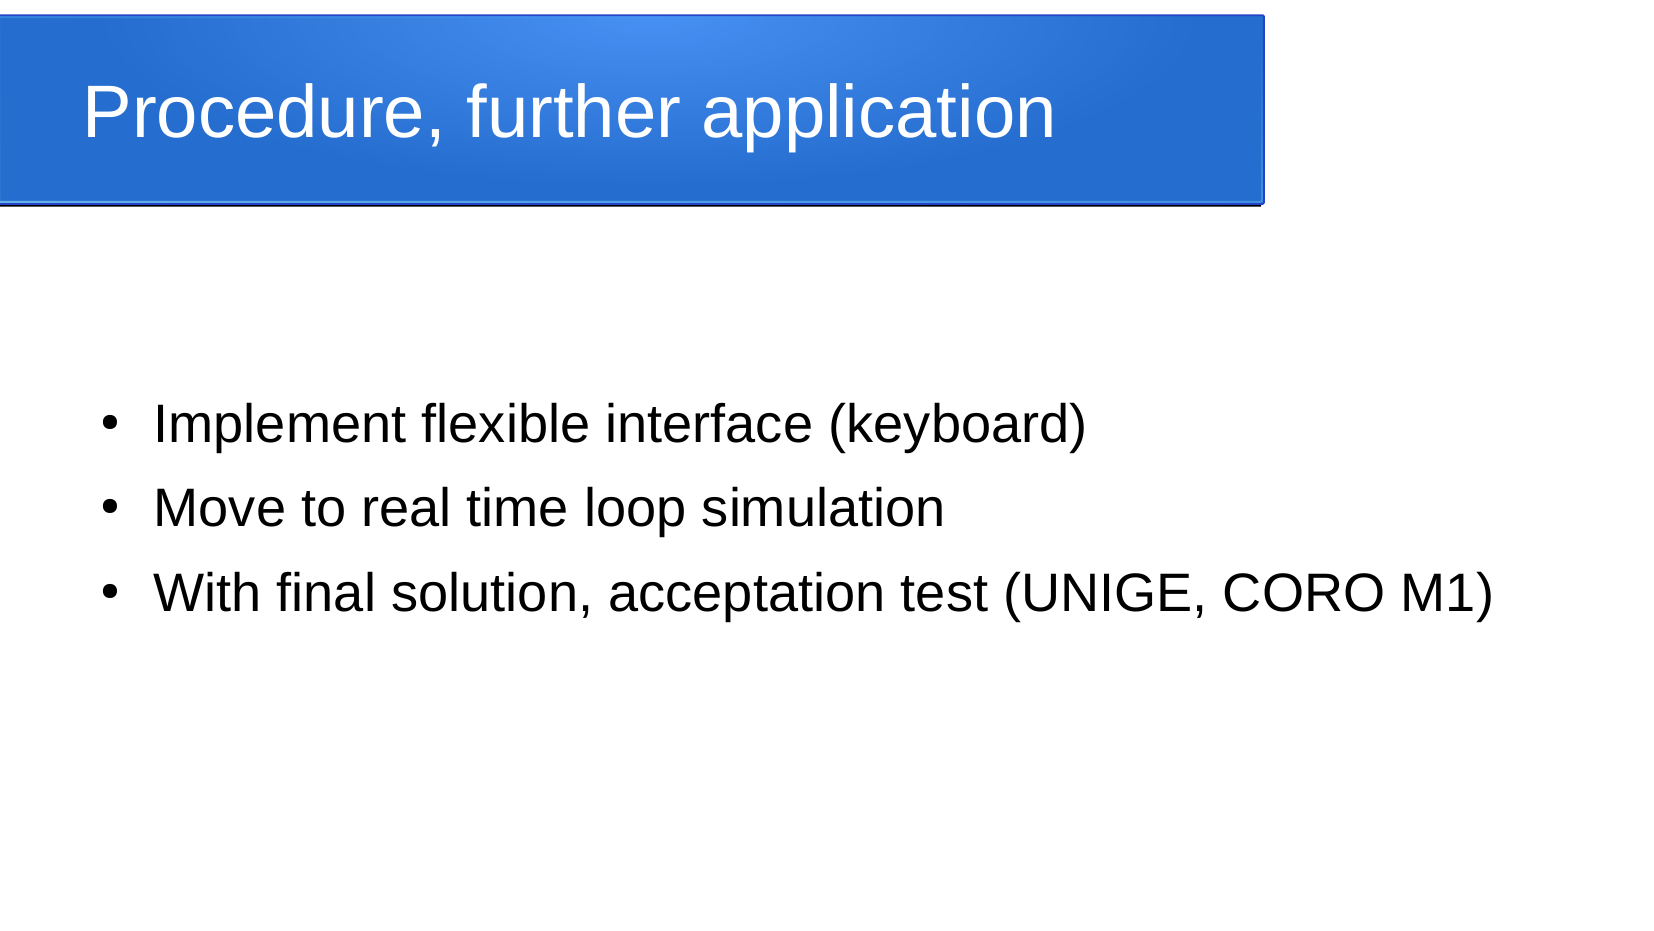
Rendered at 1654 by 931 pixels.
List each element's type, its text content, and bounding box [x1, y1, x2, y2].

title Procedure, further application [82, 35, 1235, 189]
list Implement flexible interface (keyboard) Move to real time loop simulation With final solution, acceptation test (UNIGE, CORO M1) [82, 224, 1571, 764]
